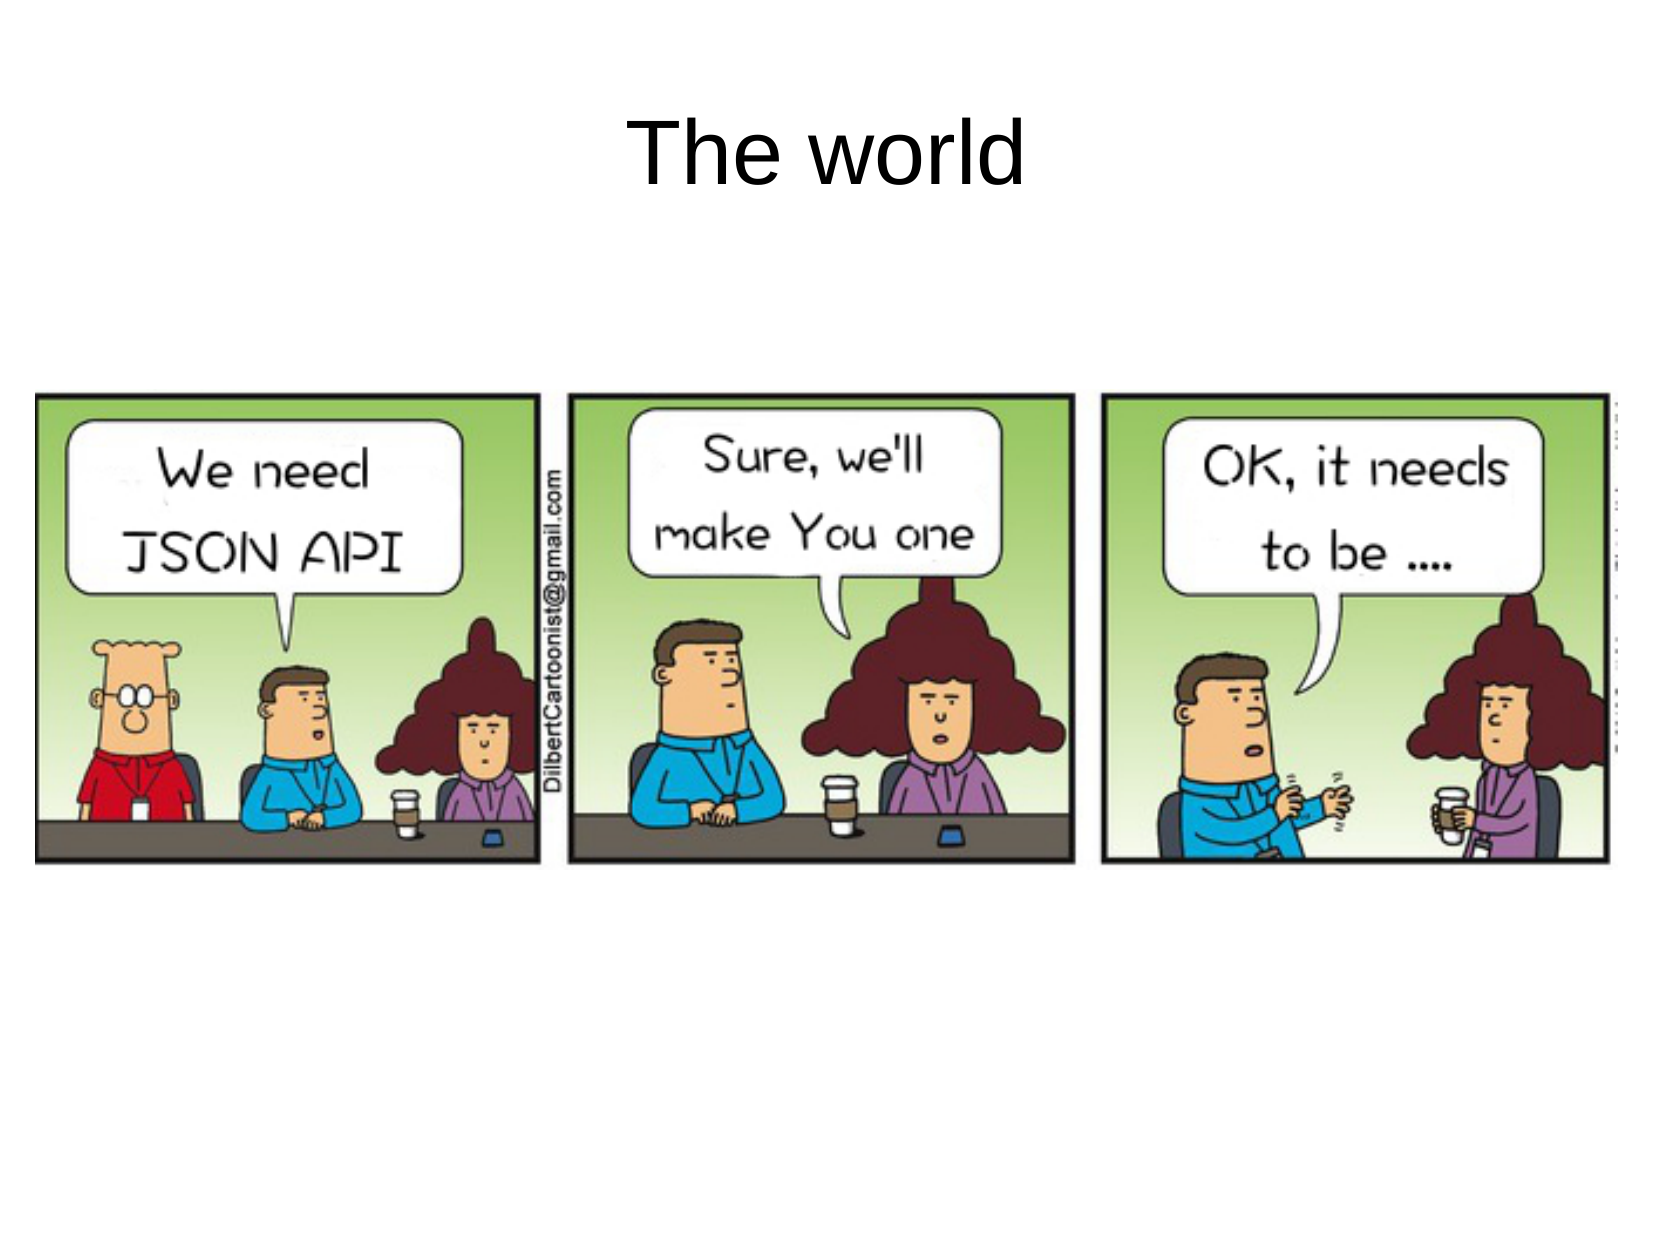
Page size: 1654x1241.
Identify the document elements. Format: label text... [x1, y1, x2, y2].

picture [35, 389, 1618, 871]
title The world [82, 49, 1571, 257]
